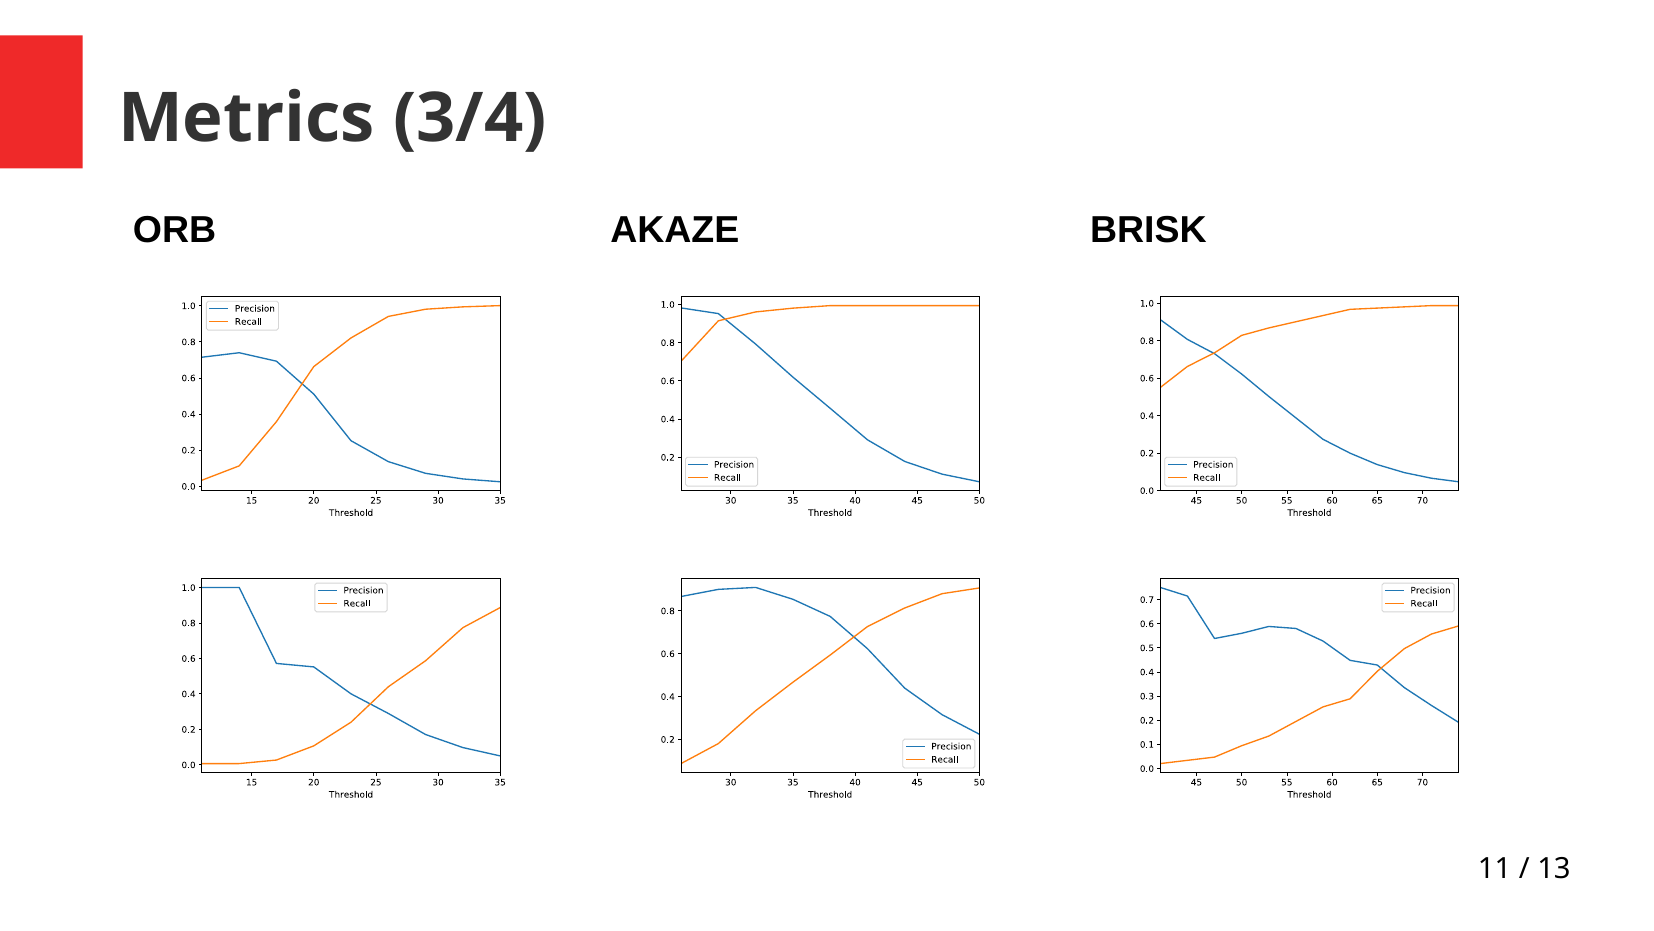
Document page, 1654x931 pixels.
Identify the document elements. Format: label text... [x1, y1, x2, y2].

title Metrics (3/4) [118, 37, 1571, 193]
picture [632, 547, 1019, 805]
text_box AKAZE [595, 201, 755, 259]
picture [153, 547, 540, 805]
picture [1111, 547, 1498, 805]
text_box ORB [118, 200, 232, 258]
picture [1111, 265, 1498, 523]
text_box BRISK [1075, 200, 1222, 258]
picture [632, 265, 1019, 523]
picture [153, 265, 540, 523]
